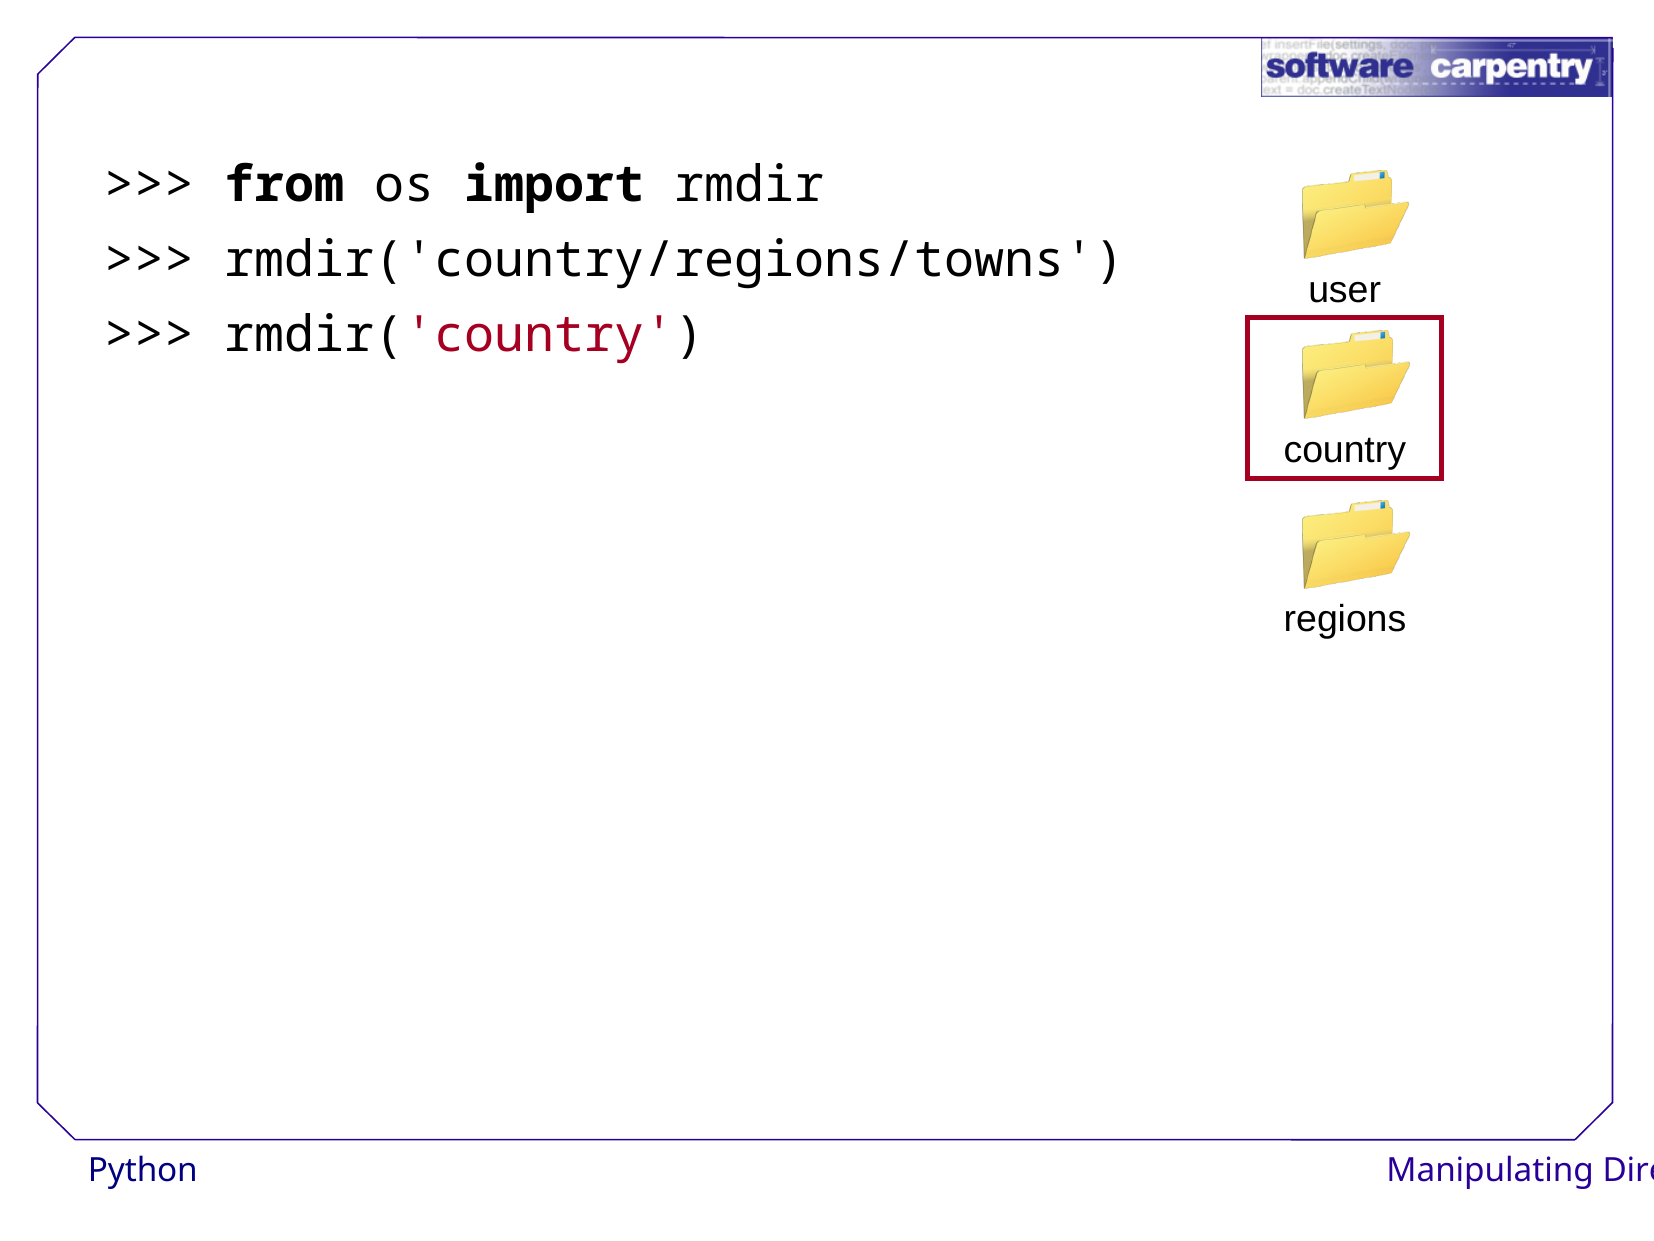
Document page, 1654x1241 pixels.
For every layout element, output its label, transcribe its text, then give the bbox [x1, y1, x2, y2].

picture [1261, 39, 1613, 97]
picture [1298, 156, 1413, 273]
picture [1298, 486, 1414, 602]
text_box country [1268, 420, 1422, 476]
text_box regions [1268, 590, 1422, 649]
text_box user [1293, 261, 1396, 315]
picture [1298, 320, 1414, 432]
text_box >>> from os import rmdir >>> rmdir('country/regions/towns') >>> rmdir('country') [89, 128, 1512, 1037]
